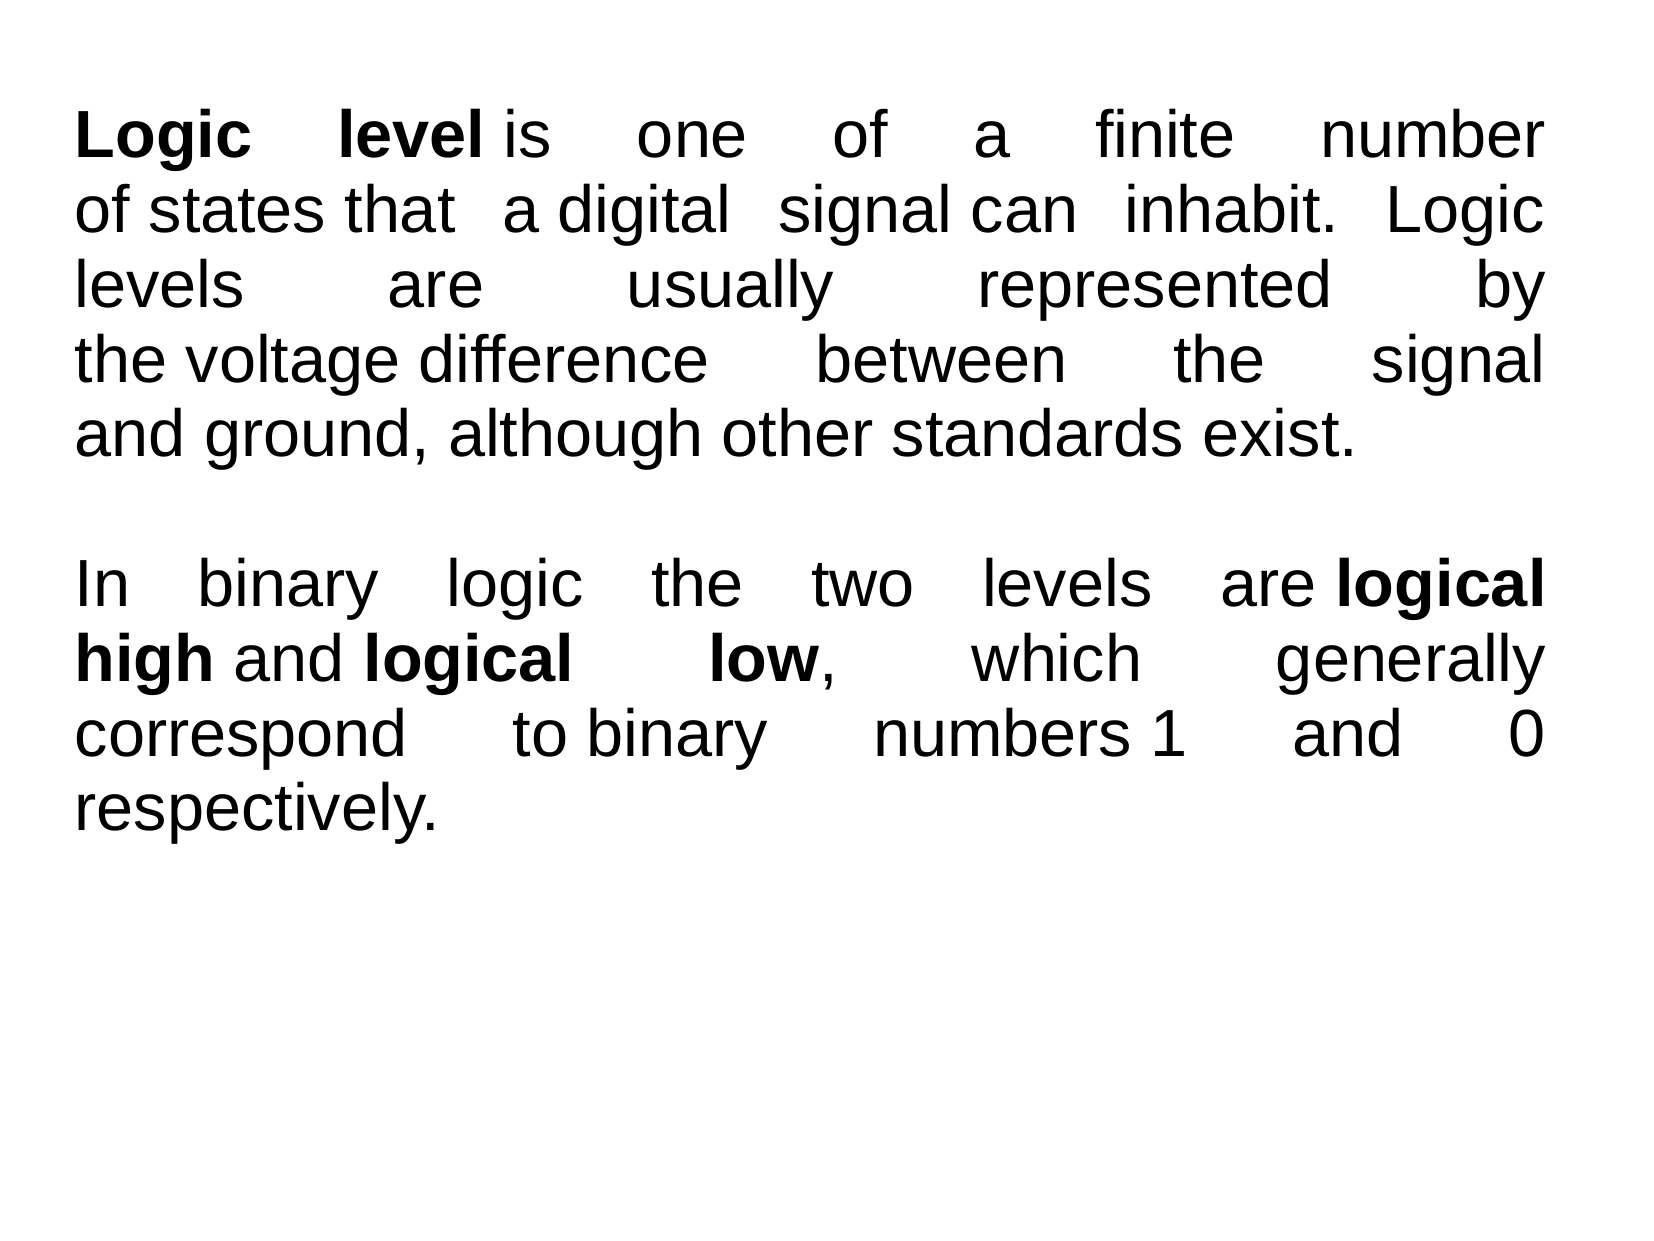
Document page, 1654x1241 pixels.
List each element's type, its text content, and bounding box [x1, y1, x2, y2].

text_box Logic level is one of a finite number of states that a digital signal can inhabit. Logic levels are usually represented by the voltage difference between the signal and ground, although other standards exist. In binary logic the two levels are logical high and logical low, which generally correspond to binary numbers 1 and 0 respectively. [60, 90, 1562, 853]
